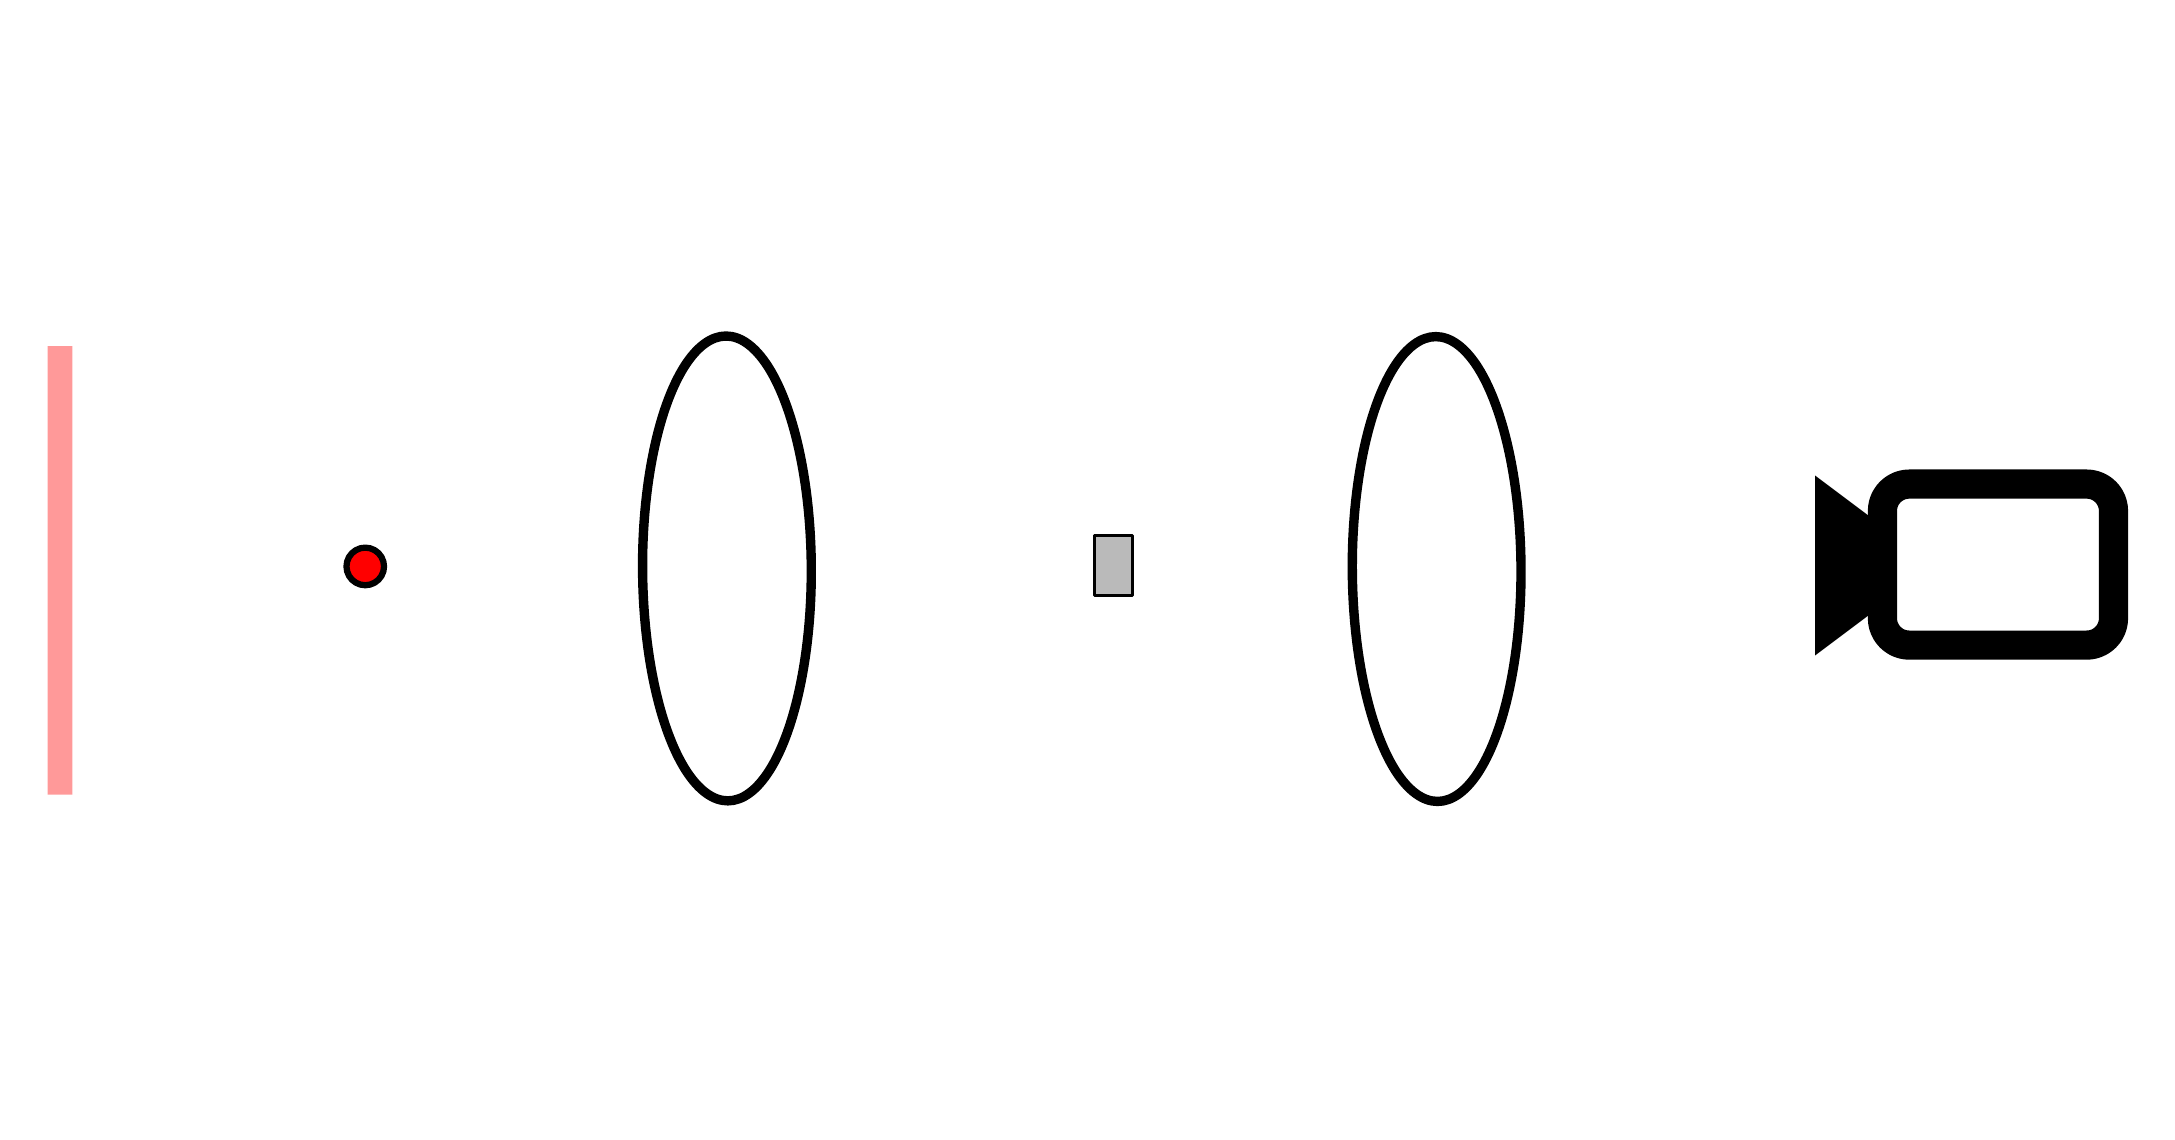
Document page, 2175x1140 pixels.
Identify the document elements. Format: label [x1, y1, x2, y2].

text_box [1882, 484, 2114, 646]
text_box [1094, 535, 1133, 596]
text_box [642, 336, 812, 801]
text_box [1815, 475, 1876, 656]
text_box [346, 547, 385, 586]
text_box [1352, 336, 1522, 802]
